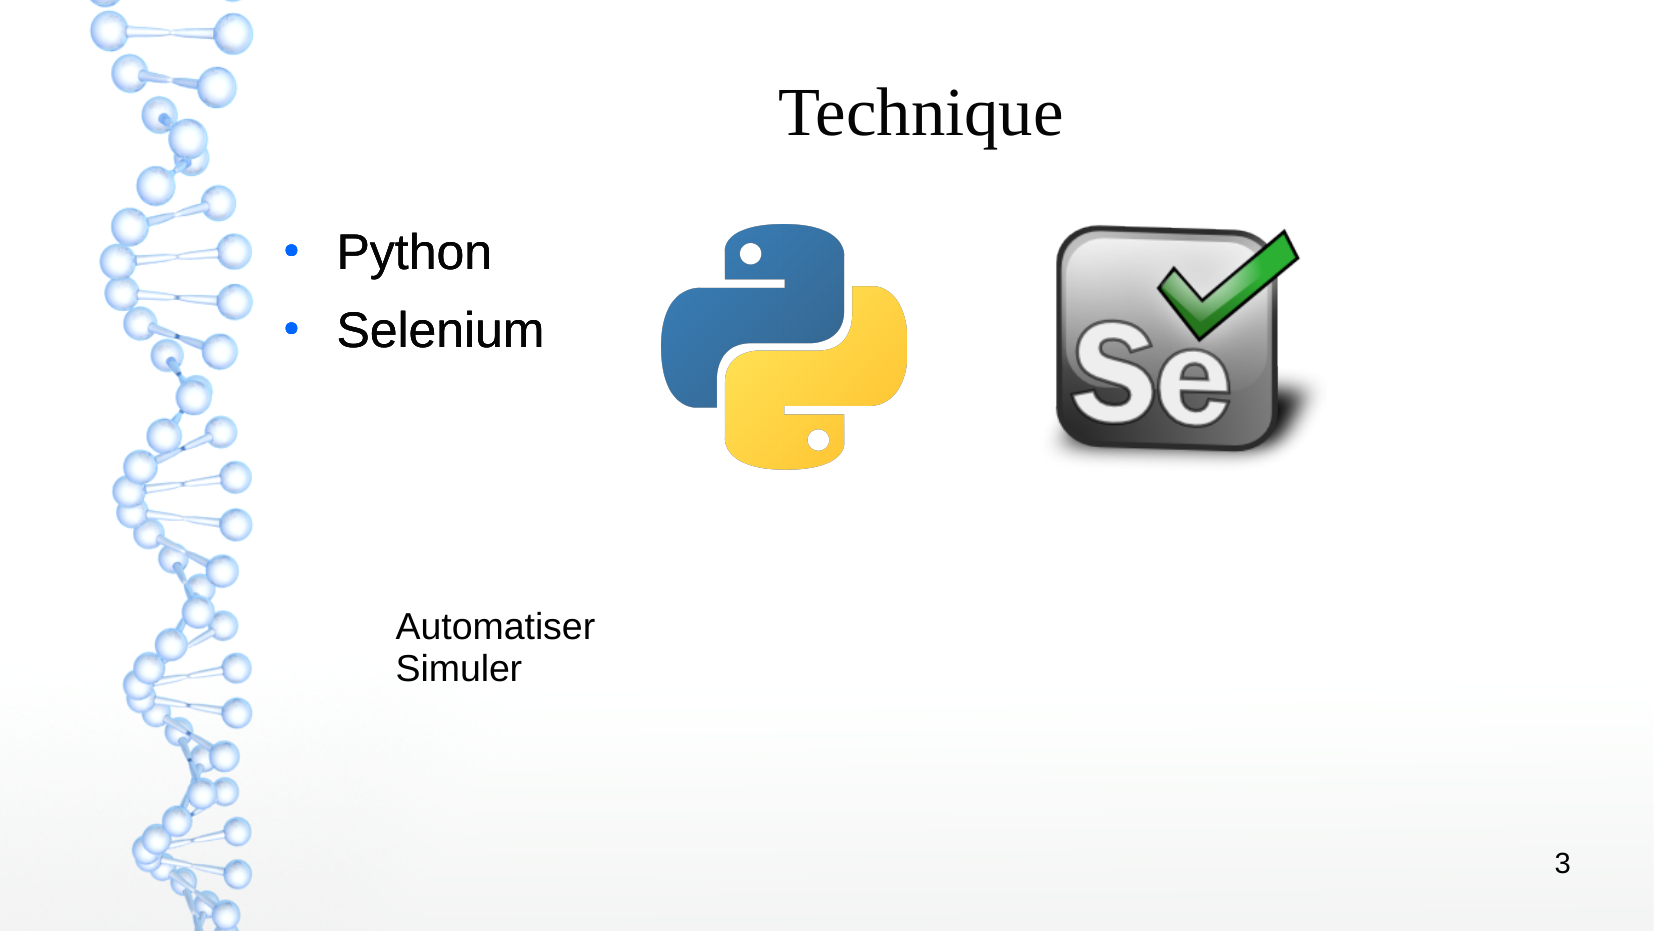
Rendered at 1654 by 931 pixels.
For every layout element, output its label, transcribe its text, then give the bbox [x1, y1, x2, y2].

title Technique [265, 35, 1595, 189]
list Python Selenium [265, 224, 1595, 764]
text_box Automatiser Simuler [377, 598, 1359, 697]
picture [0, 0, 1654, 931]
